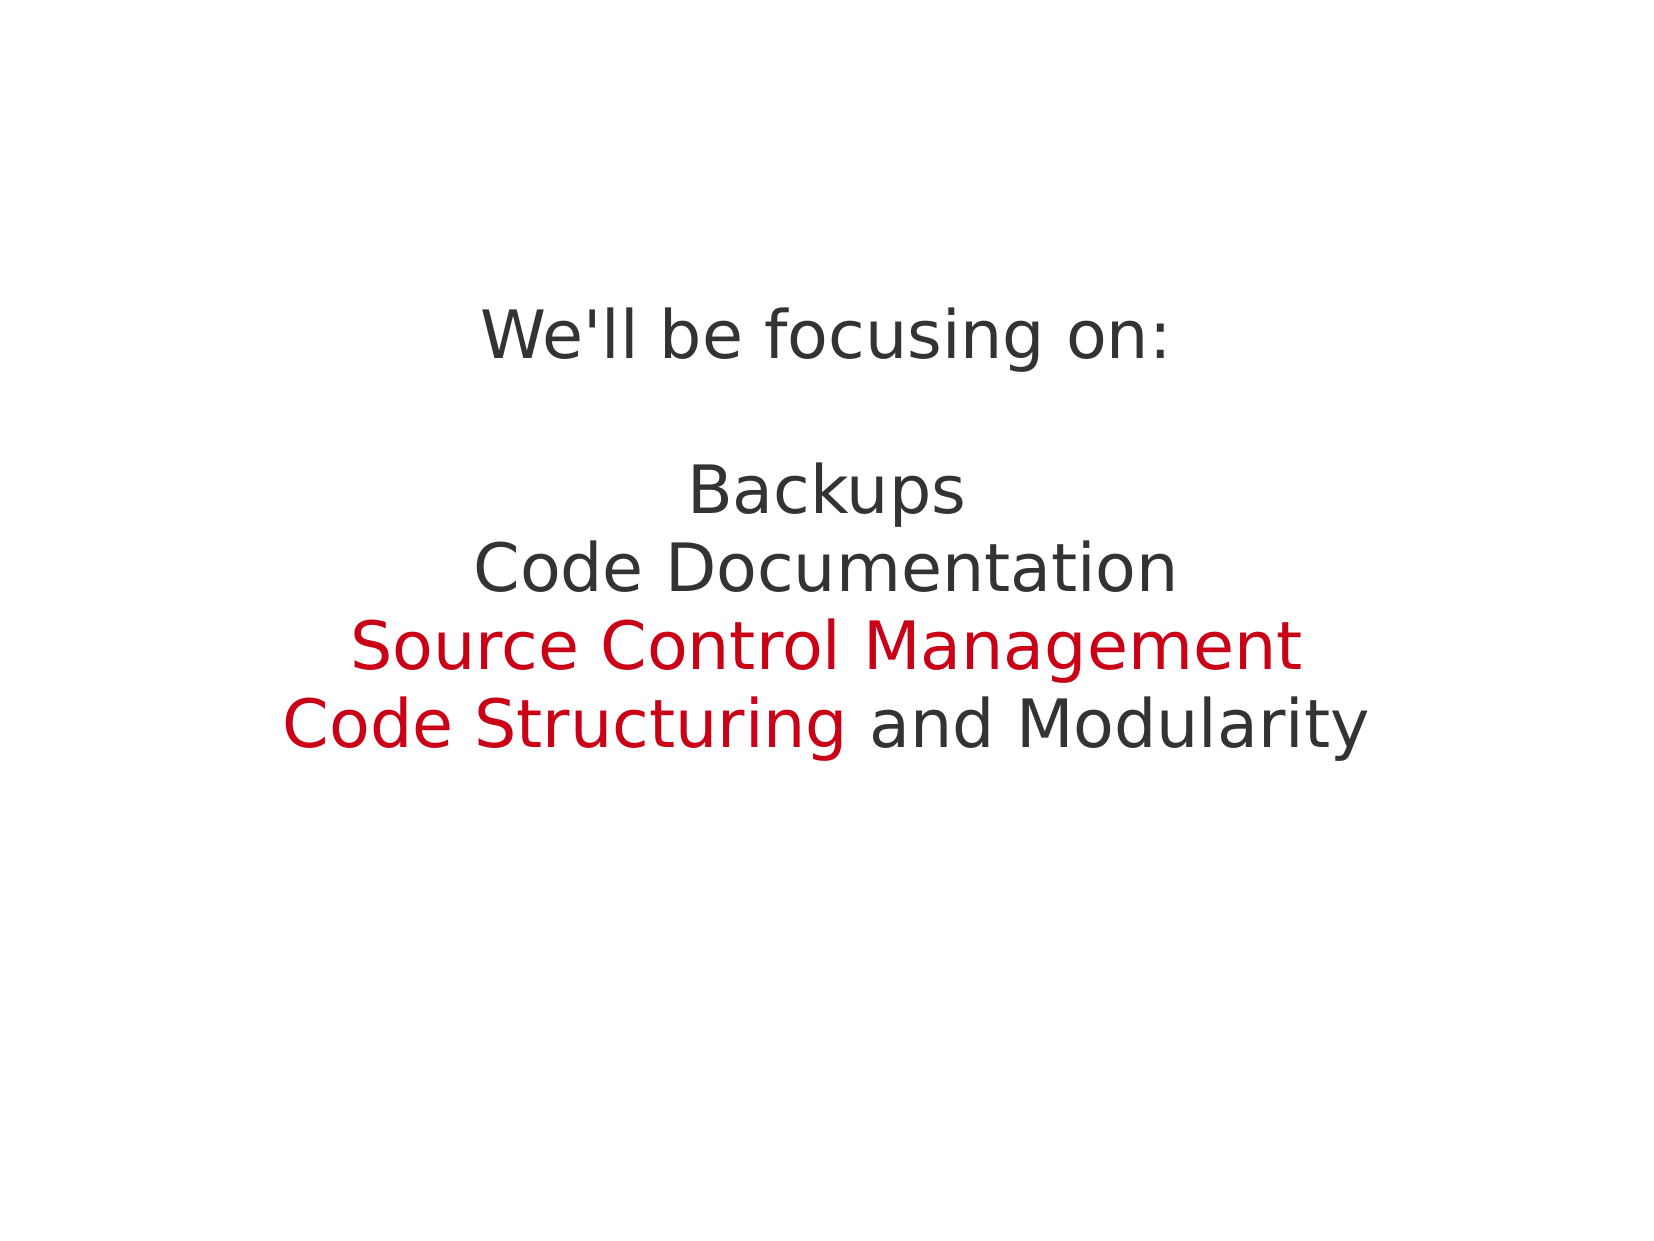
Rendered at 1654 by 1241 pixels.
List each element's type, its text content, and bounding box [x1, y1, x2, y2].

subtitle We'll be focusing on: Backups Code Documentation Source Control Management Code Structuring and Modularity [82, 56, 1571, 1102]
